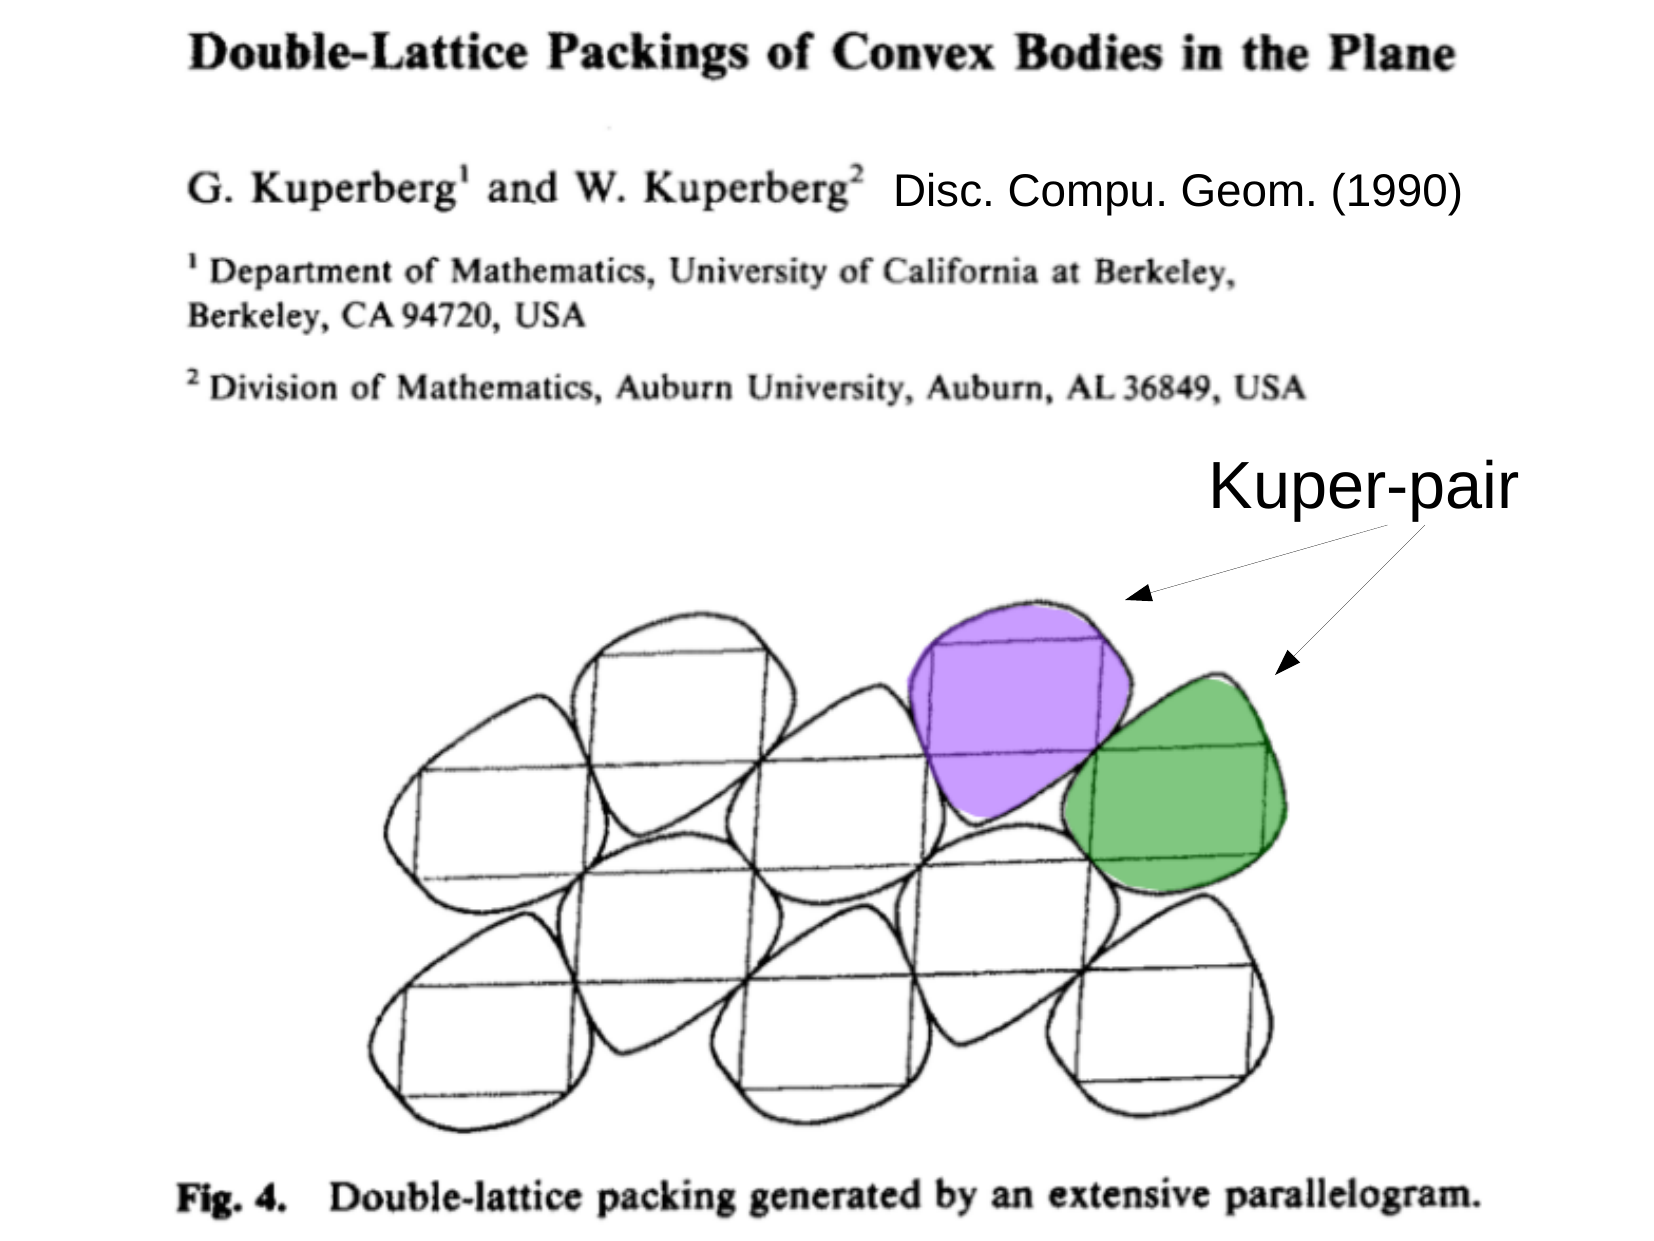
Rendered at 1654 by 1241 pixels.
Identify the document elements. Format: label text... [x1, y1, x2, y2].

picture [150, 13, 1501, 1229]
text_box Disc. Compu. Geom. (1990) [878, 157, 1479, 225]
text_box Kuper-pair [1194, 440, 1536, 530]
